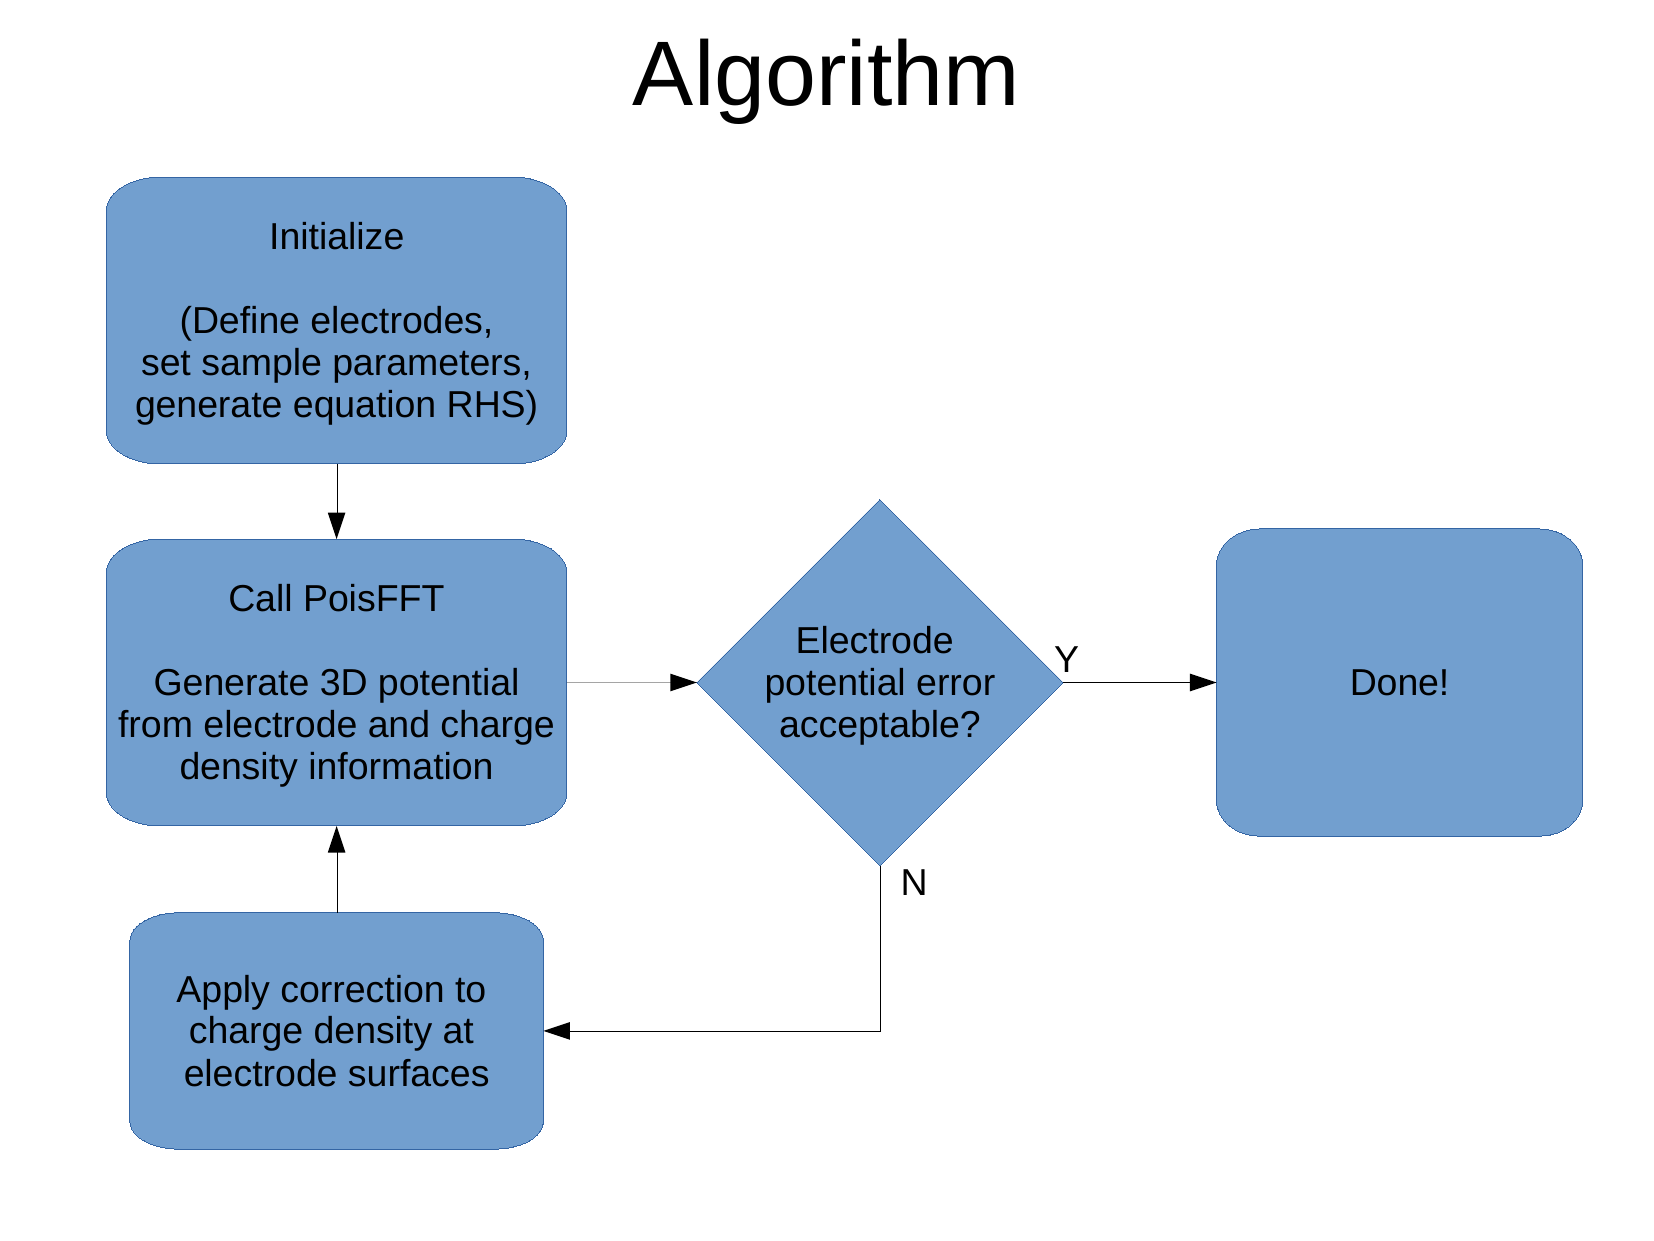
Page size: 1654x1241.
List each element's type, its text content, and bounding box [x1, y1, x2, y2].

text_box Y [1039, 631, 1099, 689]
text_box Call PoisFFT Generate 3D potential from electrode and charge density information [106, 539, 567, 826]
text_box Done! [1216, 528, 1583, 837]
text_box Electrode potential error acceptable? [697, 499, 1057, 866]
text_box N [885, 853, 943, 911]
title Algorithm [82, 0, 1571, 178]
text_box Apply correction to charge density at electrode surfaces [129, 912, 544, 1150]
text_box Initialize (Define electrodes, set sample parameters, generate equation RHS) [106, 177, 567, 464]
